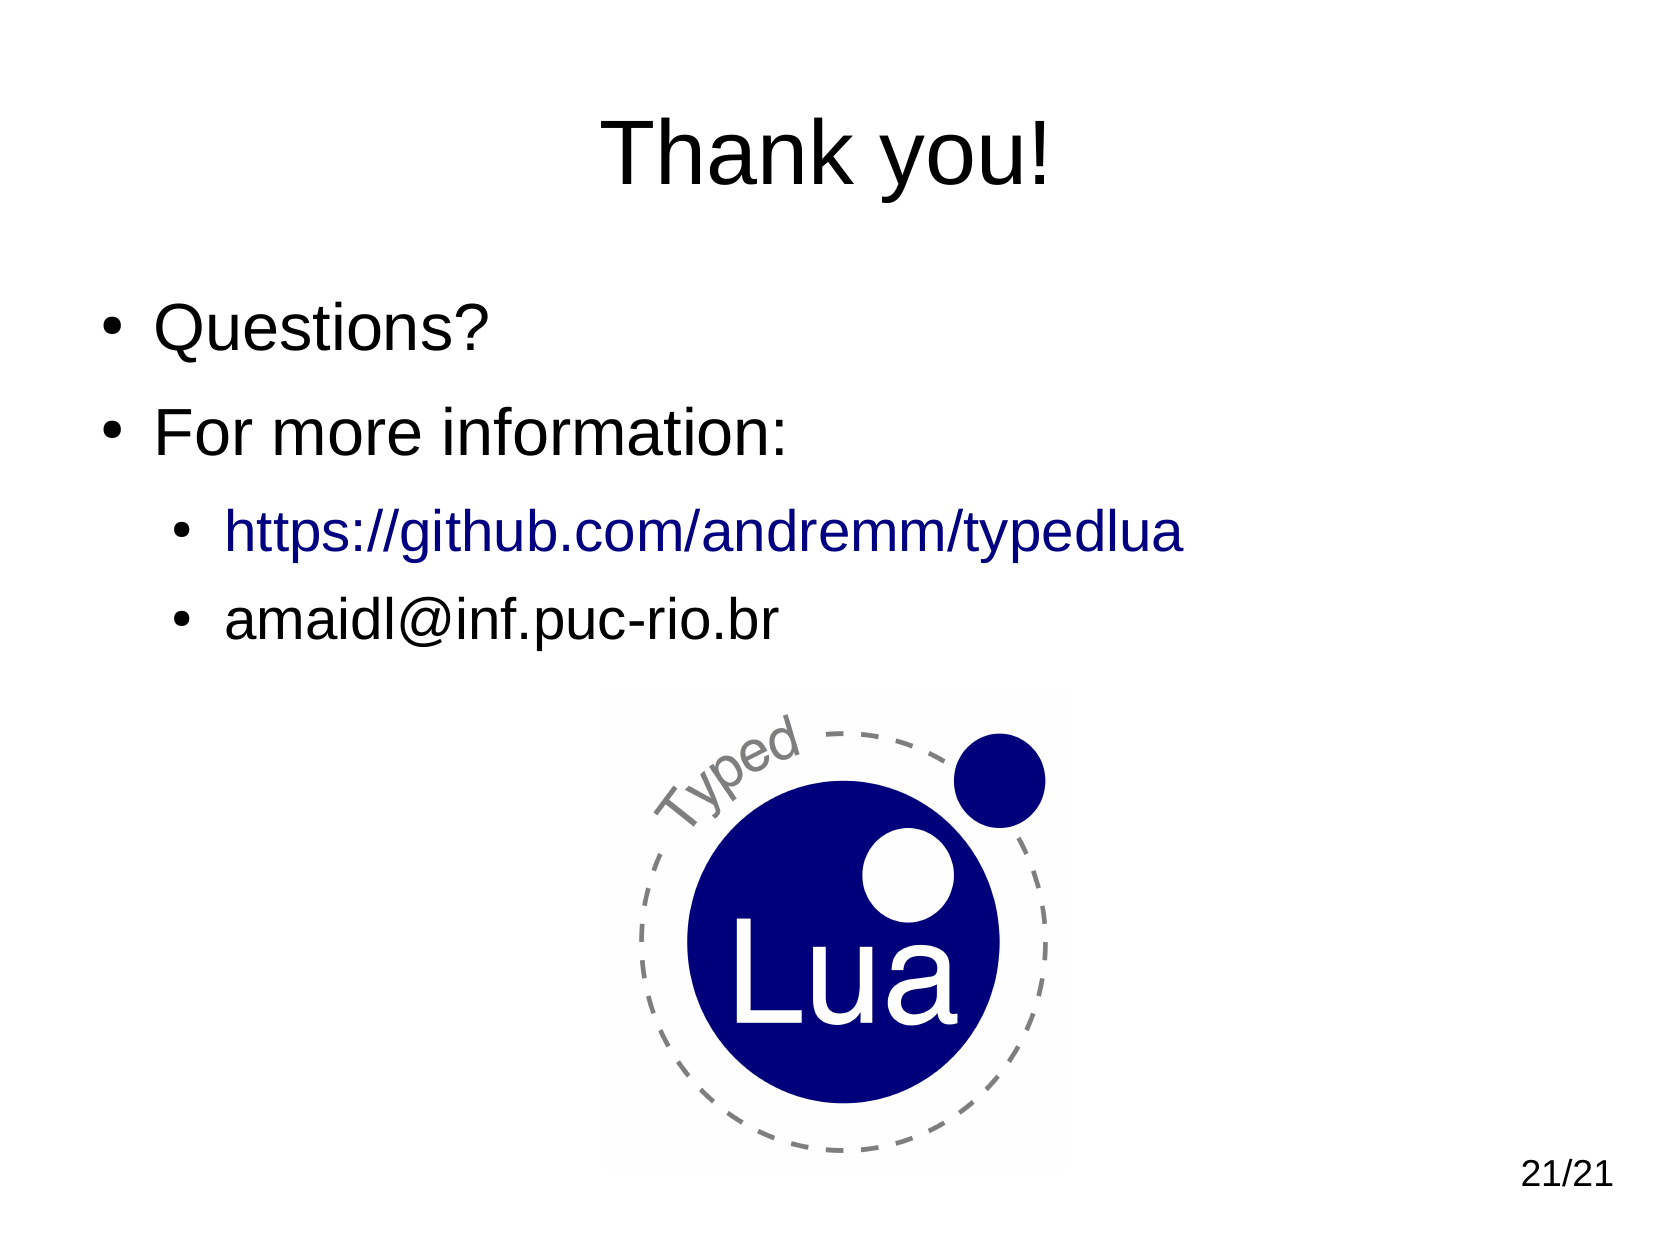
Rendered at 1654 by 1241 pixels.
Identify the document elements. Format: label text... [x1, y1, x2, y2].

list Questions? For more information: https://github.com/andremm/typedlua amaidl@inf.puc-rio.br [82, 290, 1571, 1109]
picture [603, 689, 1069, 1171]
title Thank you! [82, 49, 1571, 257]
text_box 21/21 [1495, 1145, 1630, 1216]
